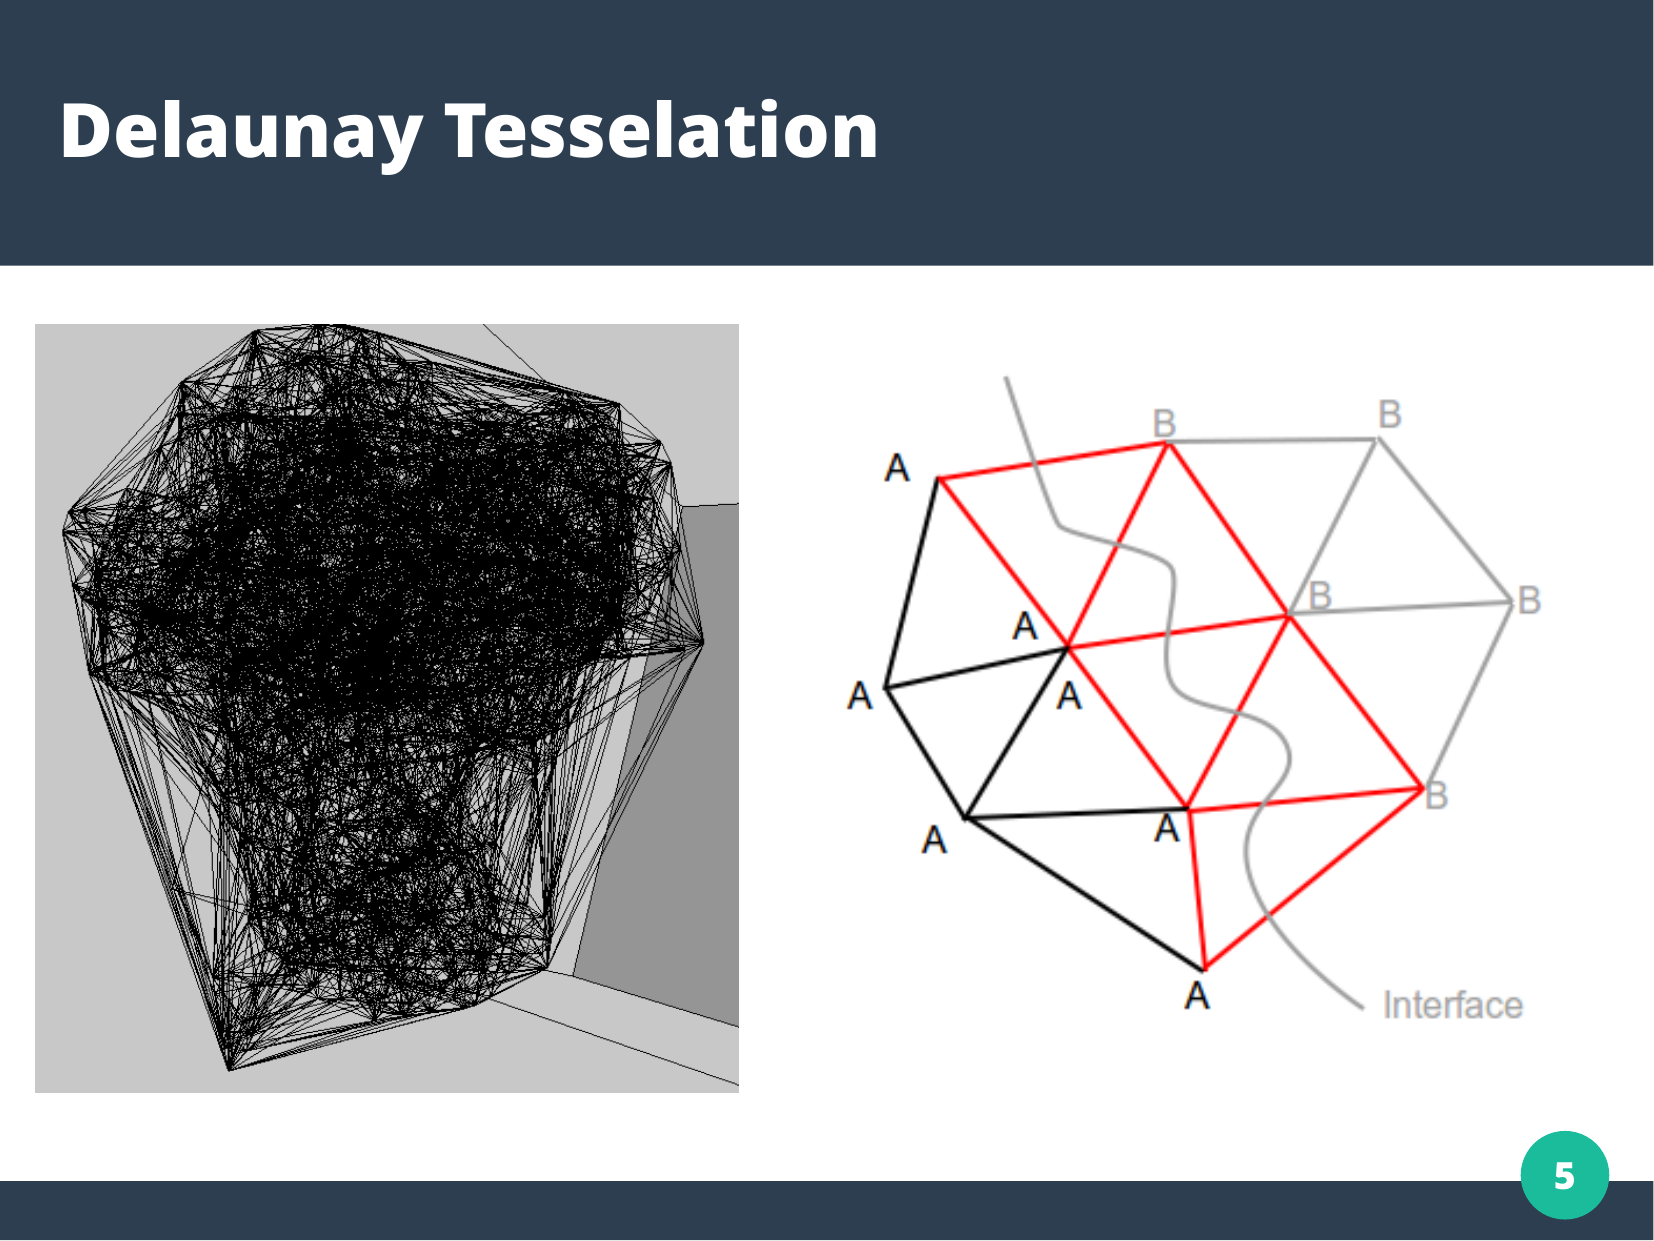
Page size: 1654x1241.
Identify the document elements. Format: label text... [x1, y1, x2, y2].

picture [797, 354, 1611, 1063]
picture [35, 324, 739, 1093]
title Delaunay Tesselation [59, 49, 1595, 207]
